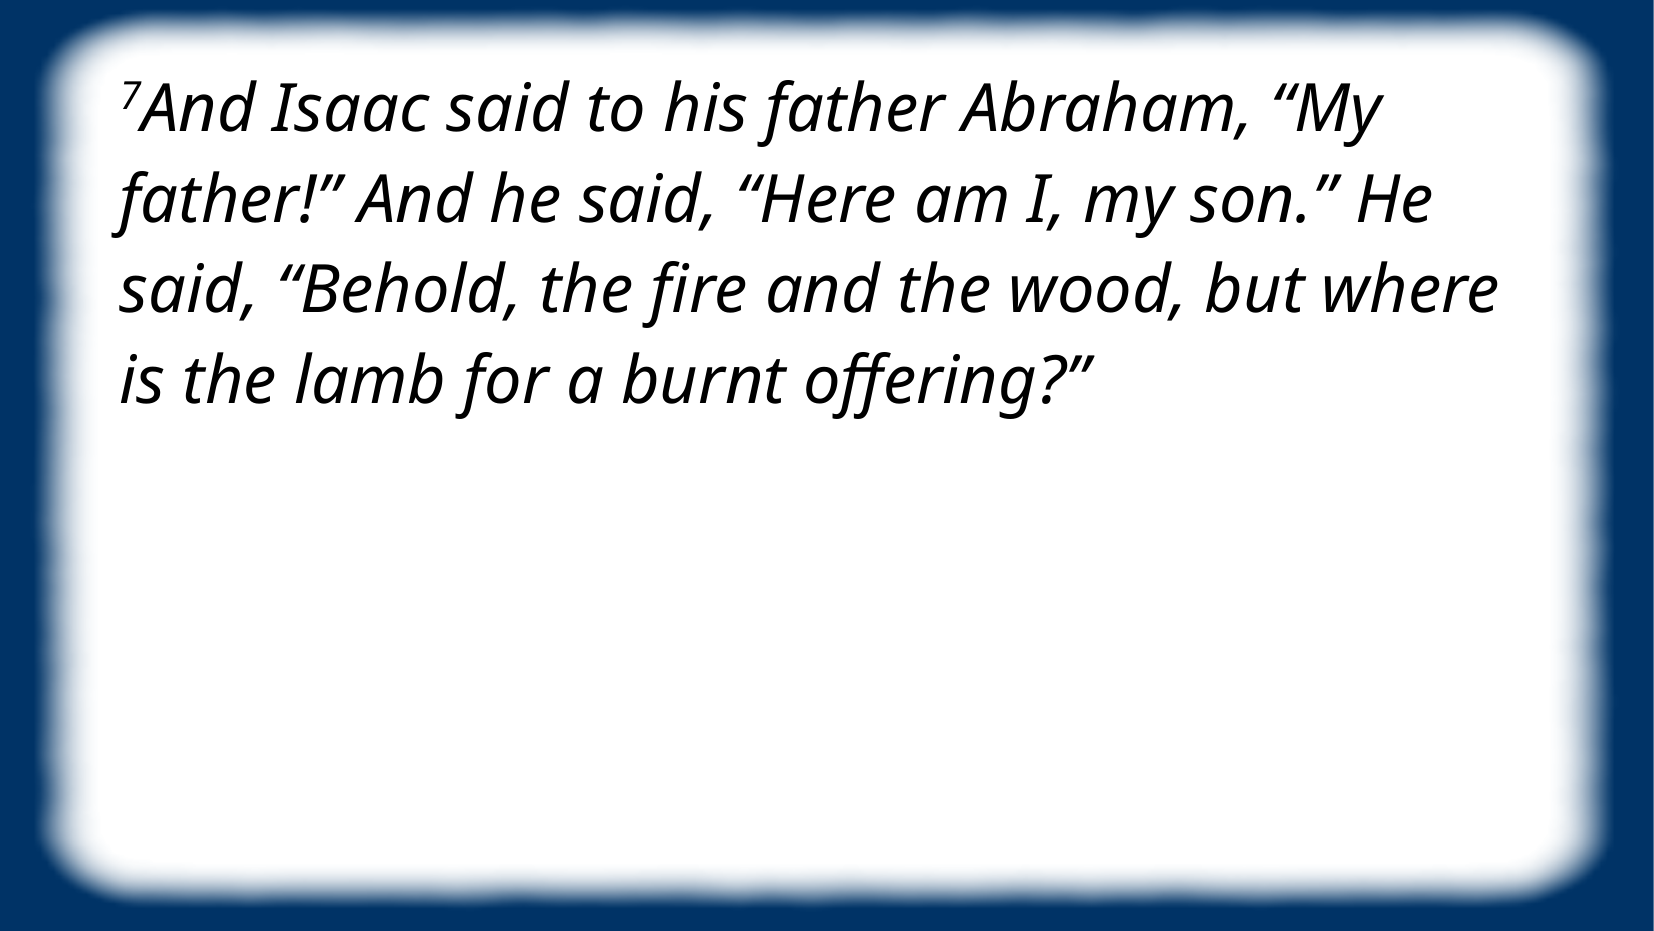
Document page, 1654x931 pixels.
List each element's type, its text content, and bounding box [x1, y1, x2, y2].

picture [0, 0, 1654, 931]
text_box 7And Isaac said to his father Abraham, “My father!” And he said, “Here am I, my son.” He said, “Behold, the fire and the wood, but where is the lamb for a burnt offering?” [105, 52, 1546, 601]
